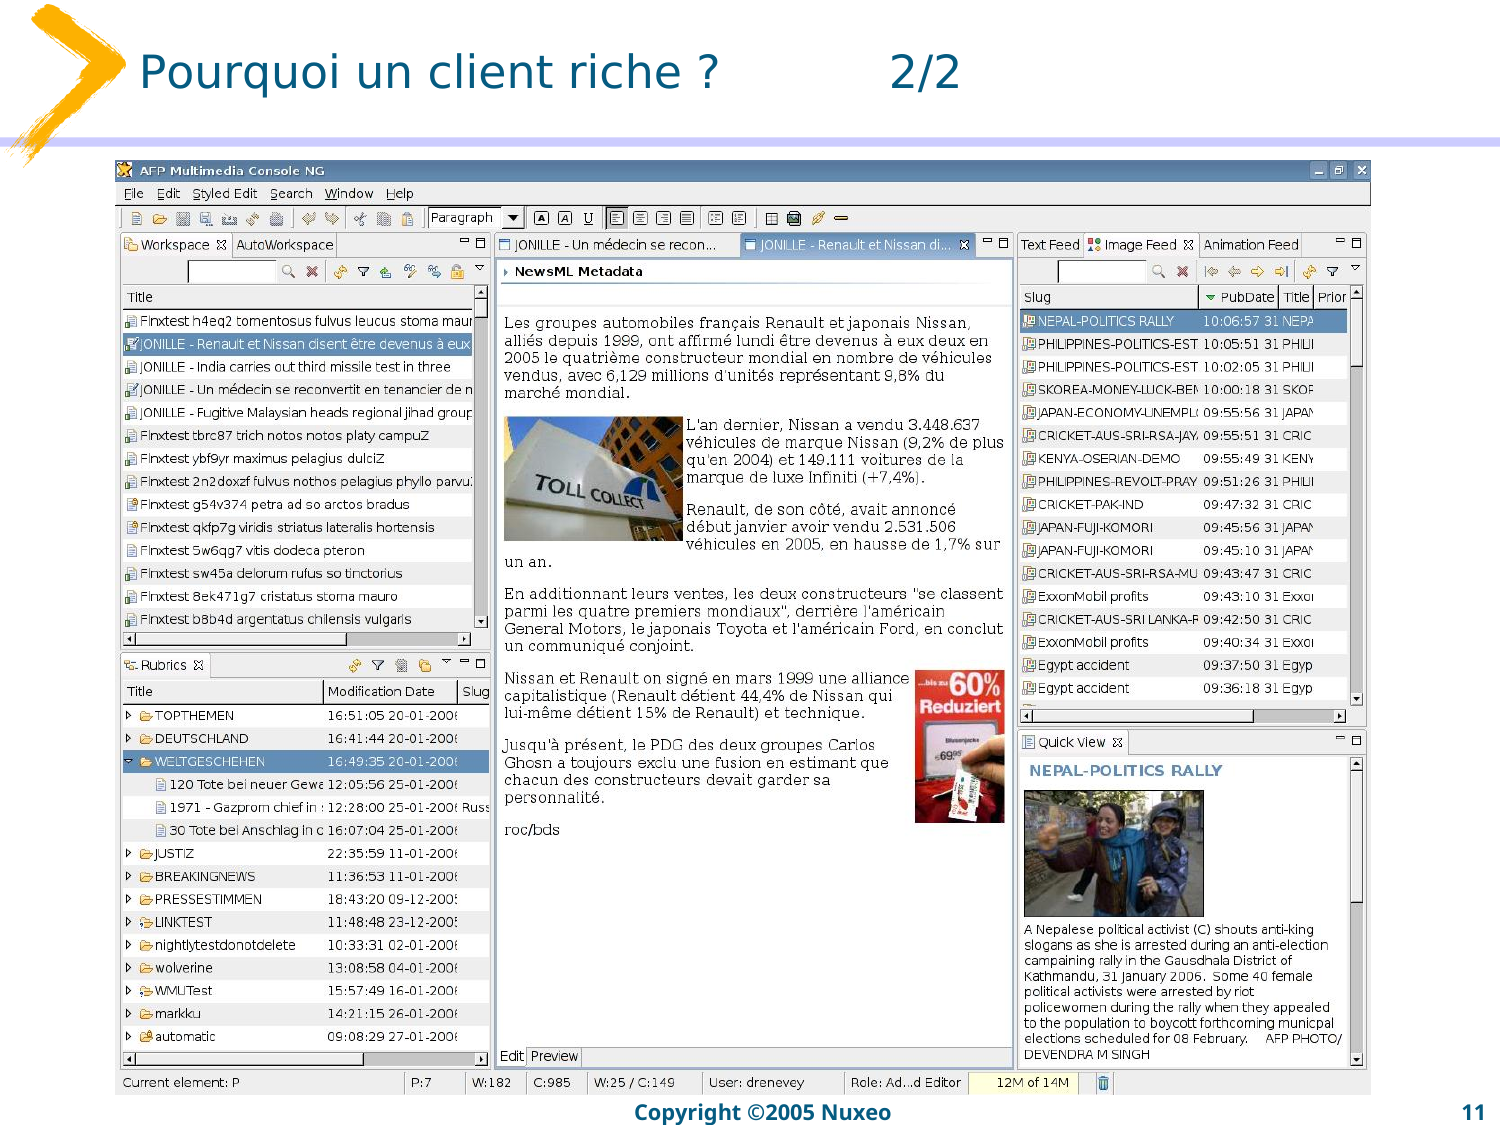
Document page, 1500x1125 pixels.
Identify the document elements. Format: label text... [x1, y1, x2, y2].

picture [4, 4, 1371, 1095]
title Pourquoi un client riche ? 2/2 [138, 12, 1409, 130]
